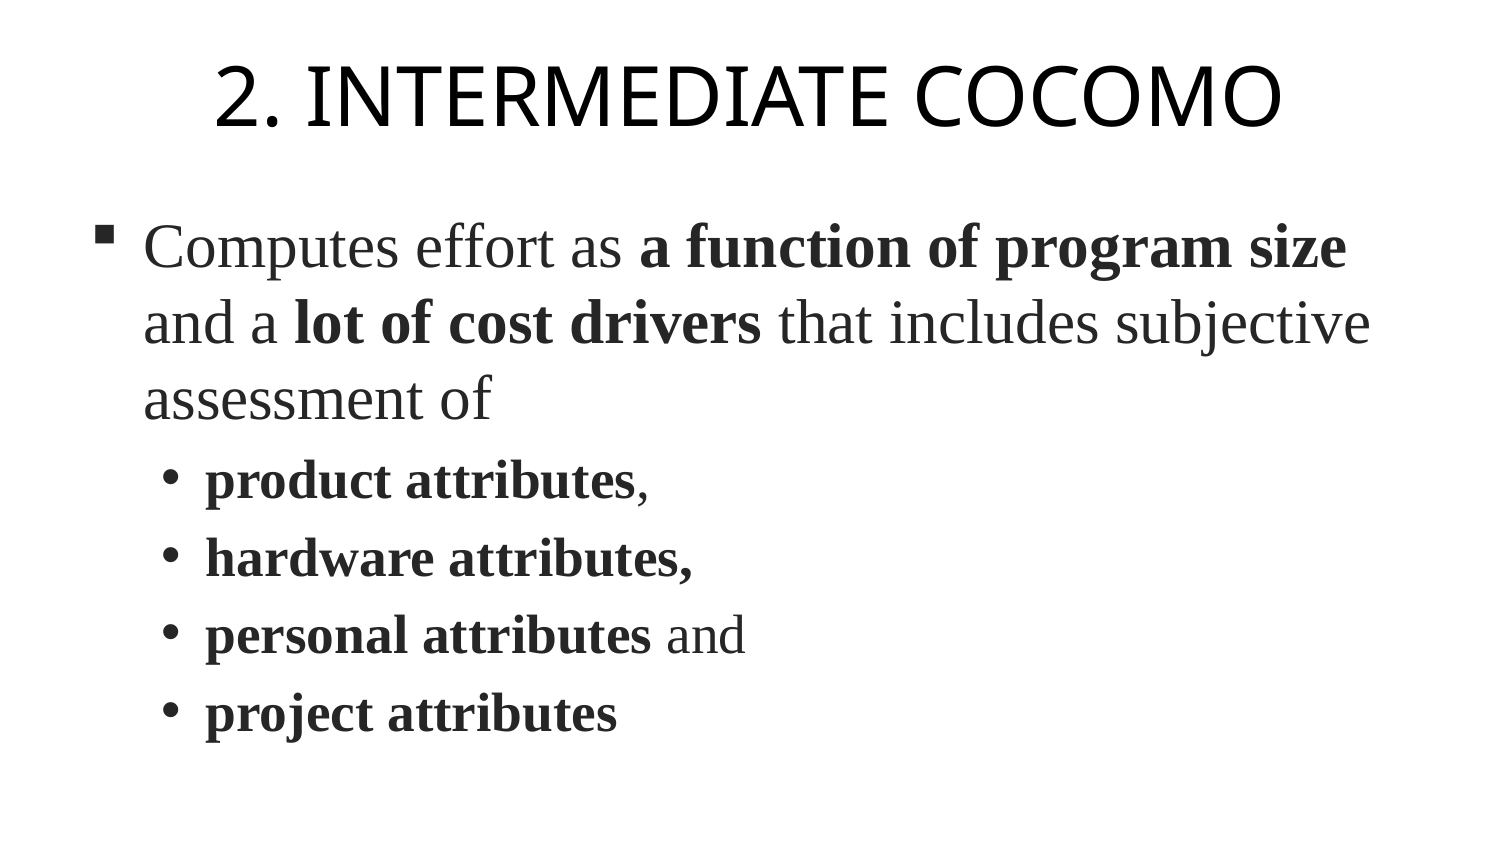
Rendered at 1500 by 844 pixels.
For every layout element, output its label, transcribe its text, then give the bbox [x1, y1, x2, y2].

list Computes effort as a function of program size and a lot of cost drivers that includes subjective assessment of product attributes, hardware attributes, personal attributes and project attributes [75, 196, 1425, 754]
title 2. Intermediate COCOMO [75, 23, 1425, 164]
